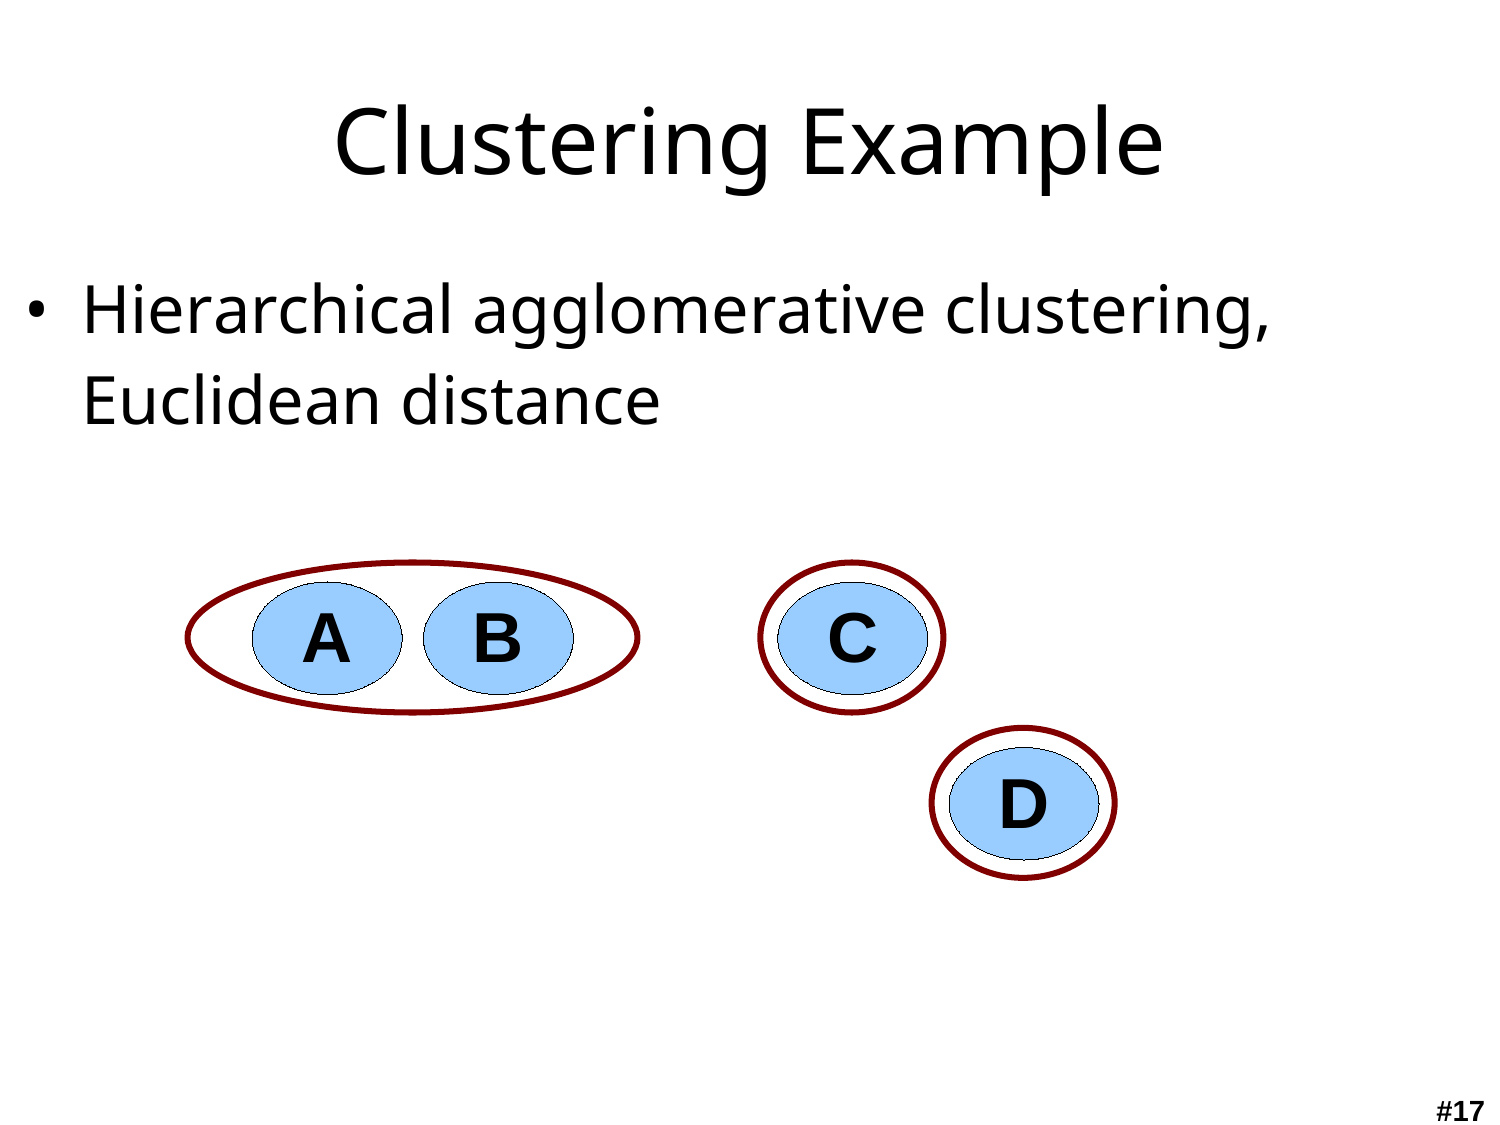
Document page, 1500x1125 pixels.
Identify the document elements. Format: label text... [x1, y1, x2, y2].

text_box A [252, 581, 403, 695]
text_box B [423, 582, 574, 695]
title Clustering Example [24, 45, 1476, 233]
text_box D [949, 747, 1100, 861]
list Hierarchical agglomerative clustering, Euclidean distance [24, 262, 1476, 1006]
text_box C [777, 582, 928, 695]
